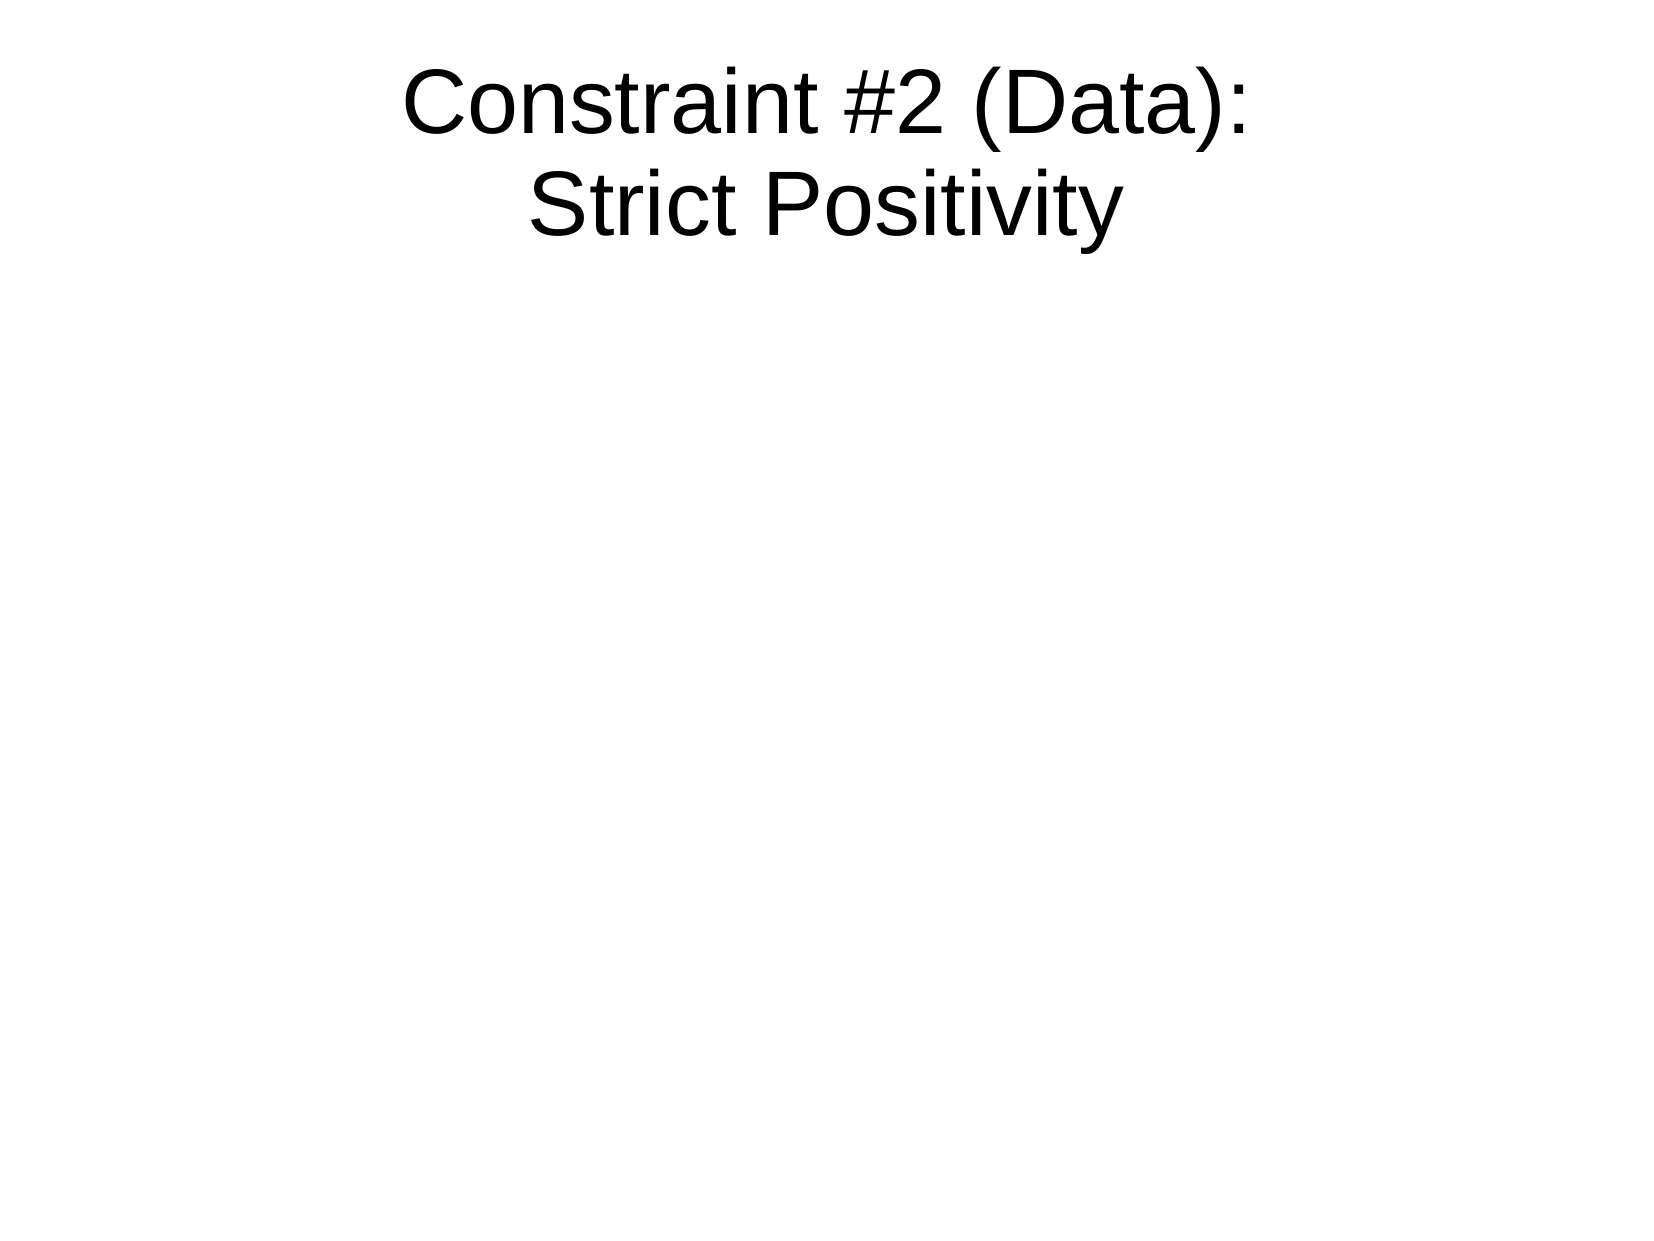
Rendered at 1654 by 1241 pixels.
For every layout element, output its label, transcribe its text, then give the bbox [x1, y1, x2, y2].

title Constraint #2 (Data): Strict Positivity [82, 49, 1571, 257]
